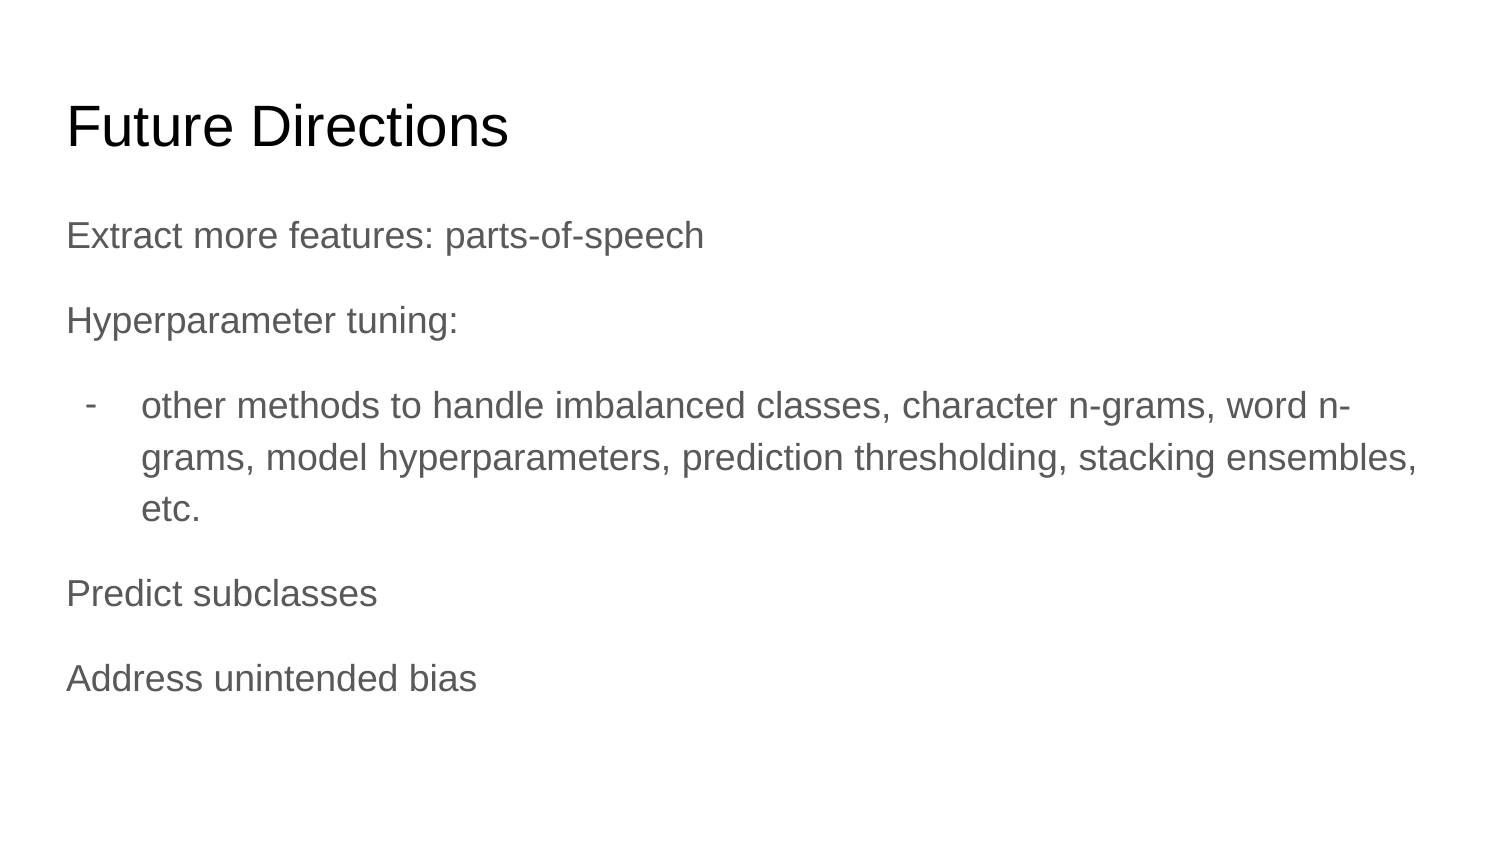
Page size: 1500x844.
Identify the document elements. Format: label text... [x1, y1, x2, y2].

title Future Directions [51, 72, 1449, 167]
list Extract more features: parts-of-speech Hyperparameter tuning: other methods to handle imbalanced classes, character n-grams, word n-grams, model hyperparameters, prediction thresholding, stacking ensembles, etc. Predict subclasses Address unintended bias [51, 189, 1449, 750]
